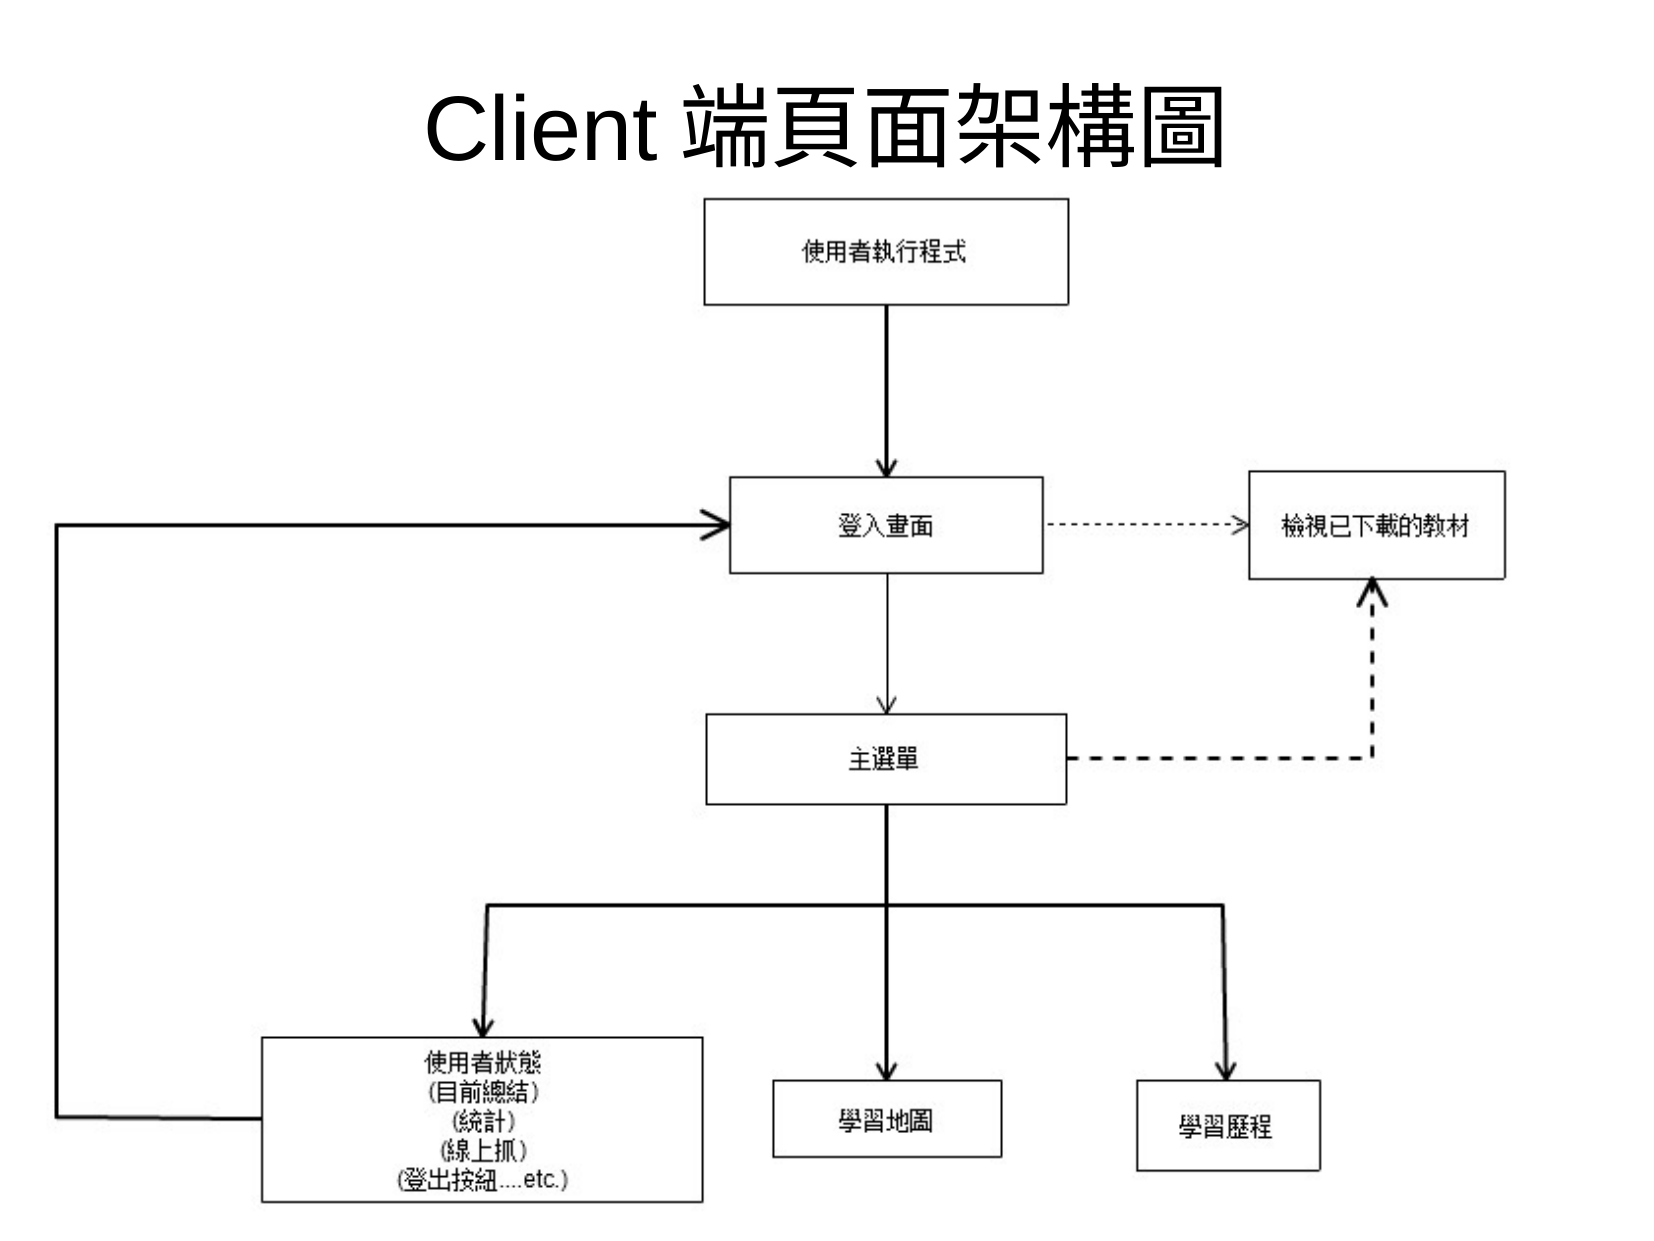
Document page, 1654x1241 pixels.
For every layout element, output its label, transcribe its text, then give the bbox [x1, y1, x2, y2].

picture [0, 177, 1654, 1229]
title Client端頁面架構圖 [82, 17, 1571, 177]
